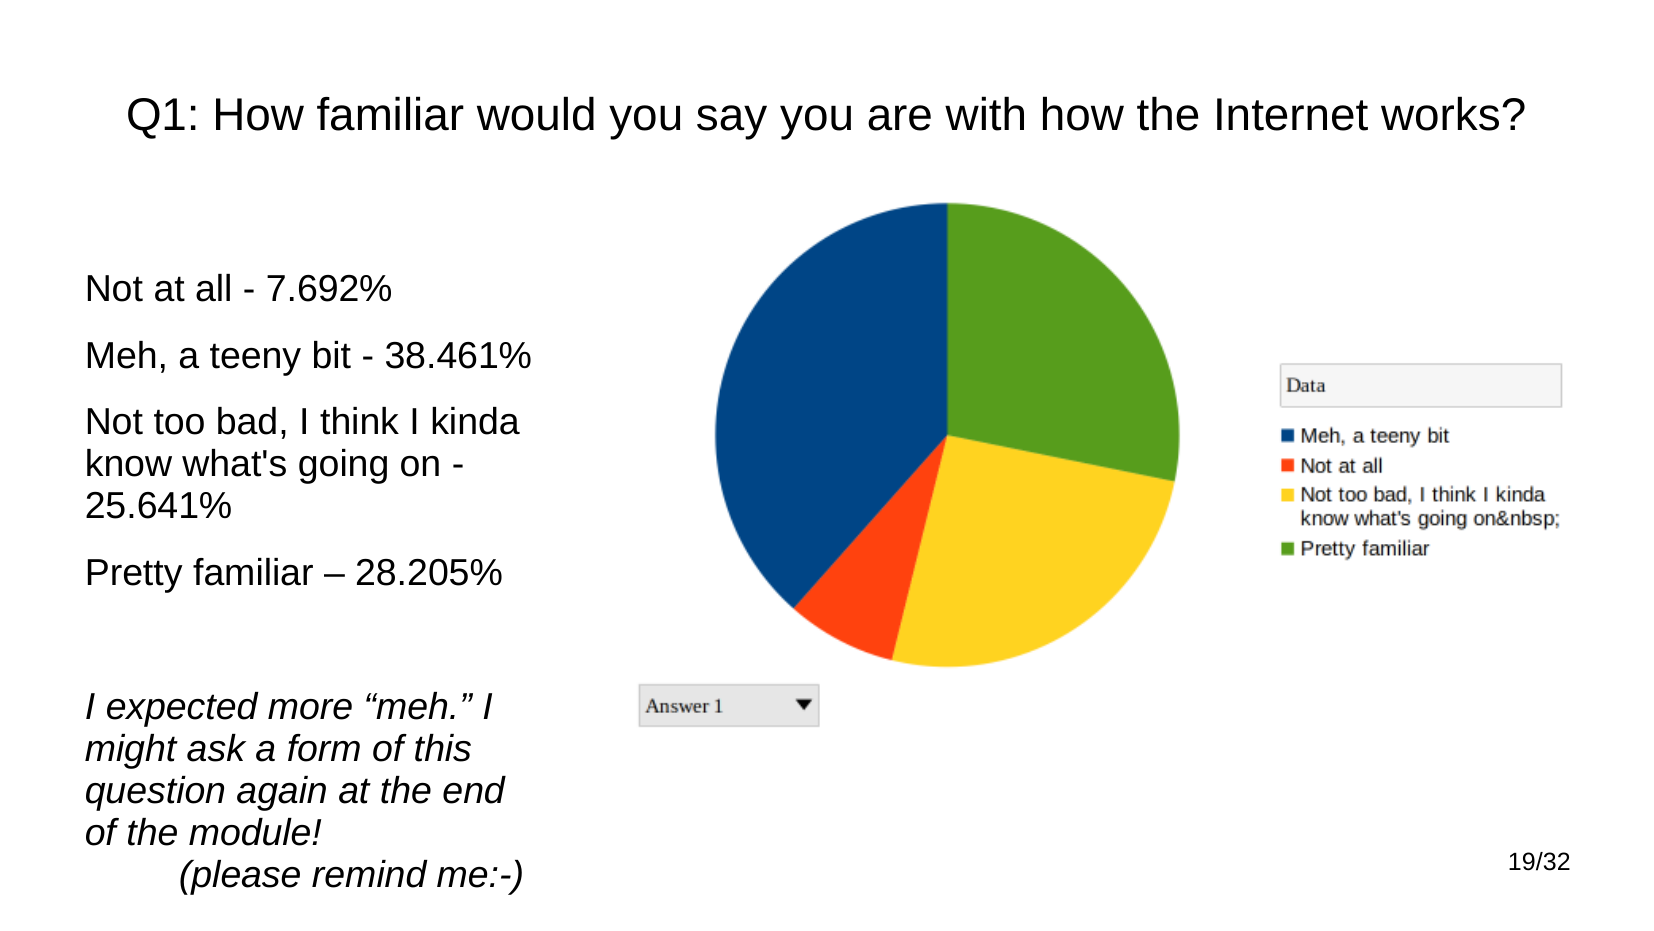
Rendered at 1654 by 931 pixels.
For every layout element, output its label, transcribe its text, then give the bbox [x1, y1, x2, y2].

picture [620, 192, 1580, 732]
title Q1: How familiar would you say you are with how the Internet works? [82, 37, 1571, 193]
text_box Not at all - 7.692% Meh, a teeny bit - 38.461% Not too bad, I think I kinda know what's going on - 25.641% Pretty familiar – 28.205% I expected more “meh.” I might ask a form of this question again at the end of the module! (please remind me:-) [70, 259, 550, 903]
